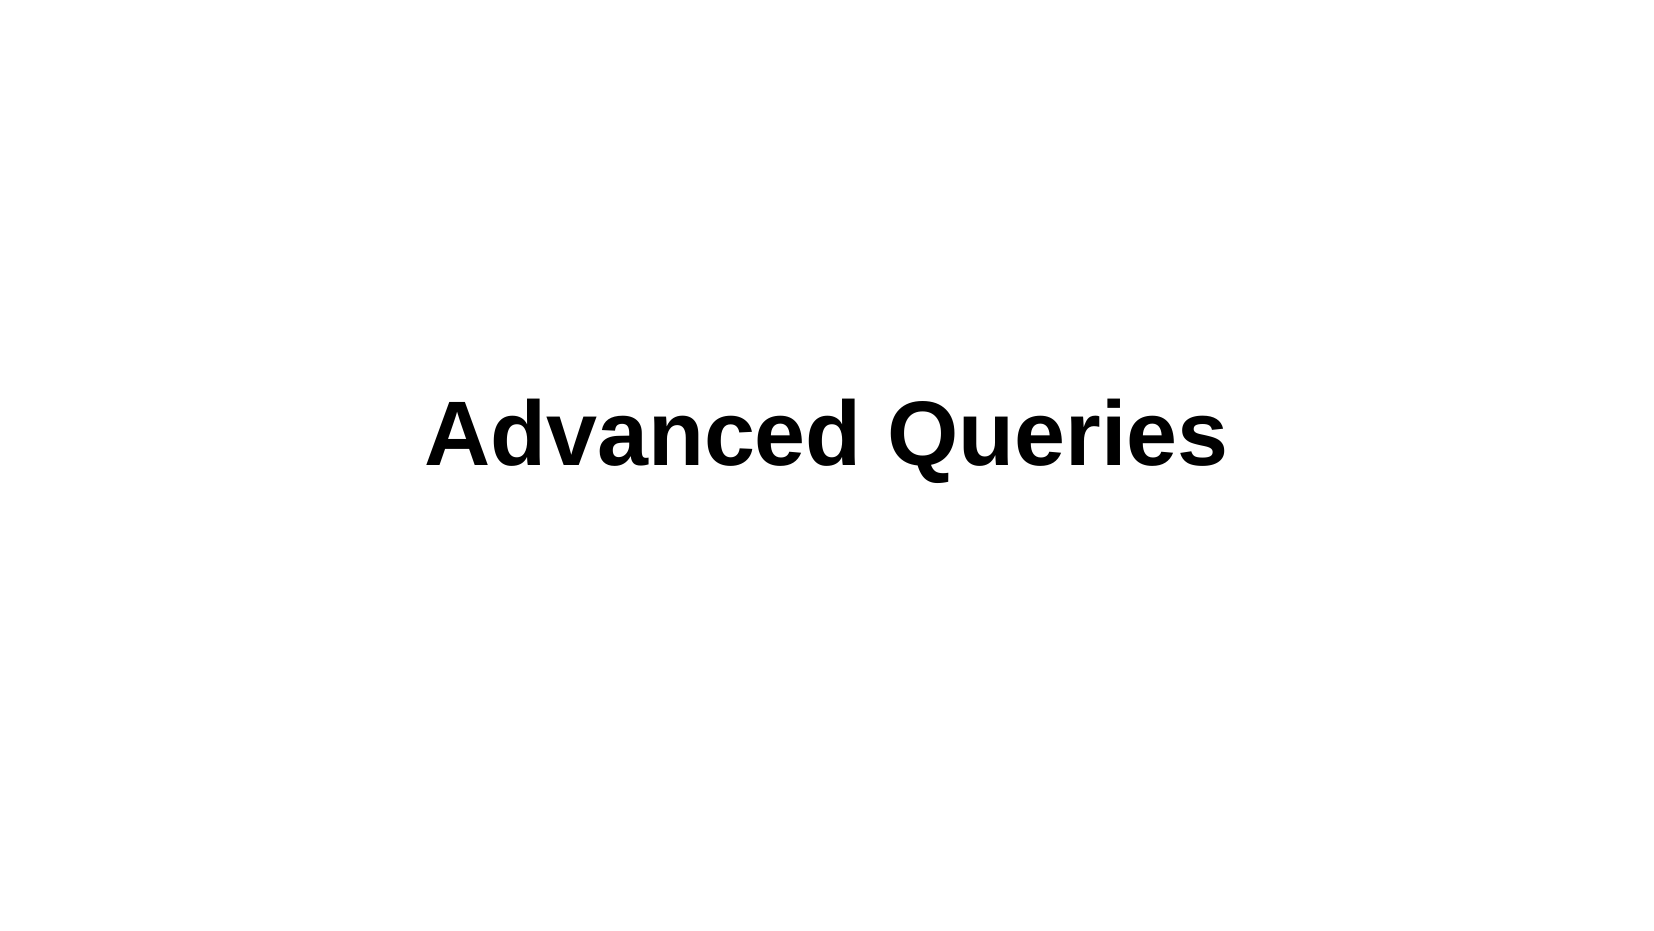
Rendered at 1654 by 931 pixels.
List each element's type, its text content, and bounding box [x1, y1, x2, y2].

title Advanced Queries [82, 355, 1571, 512]
